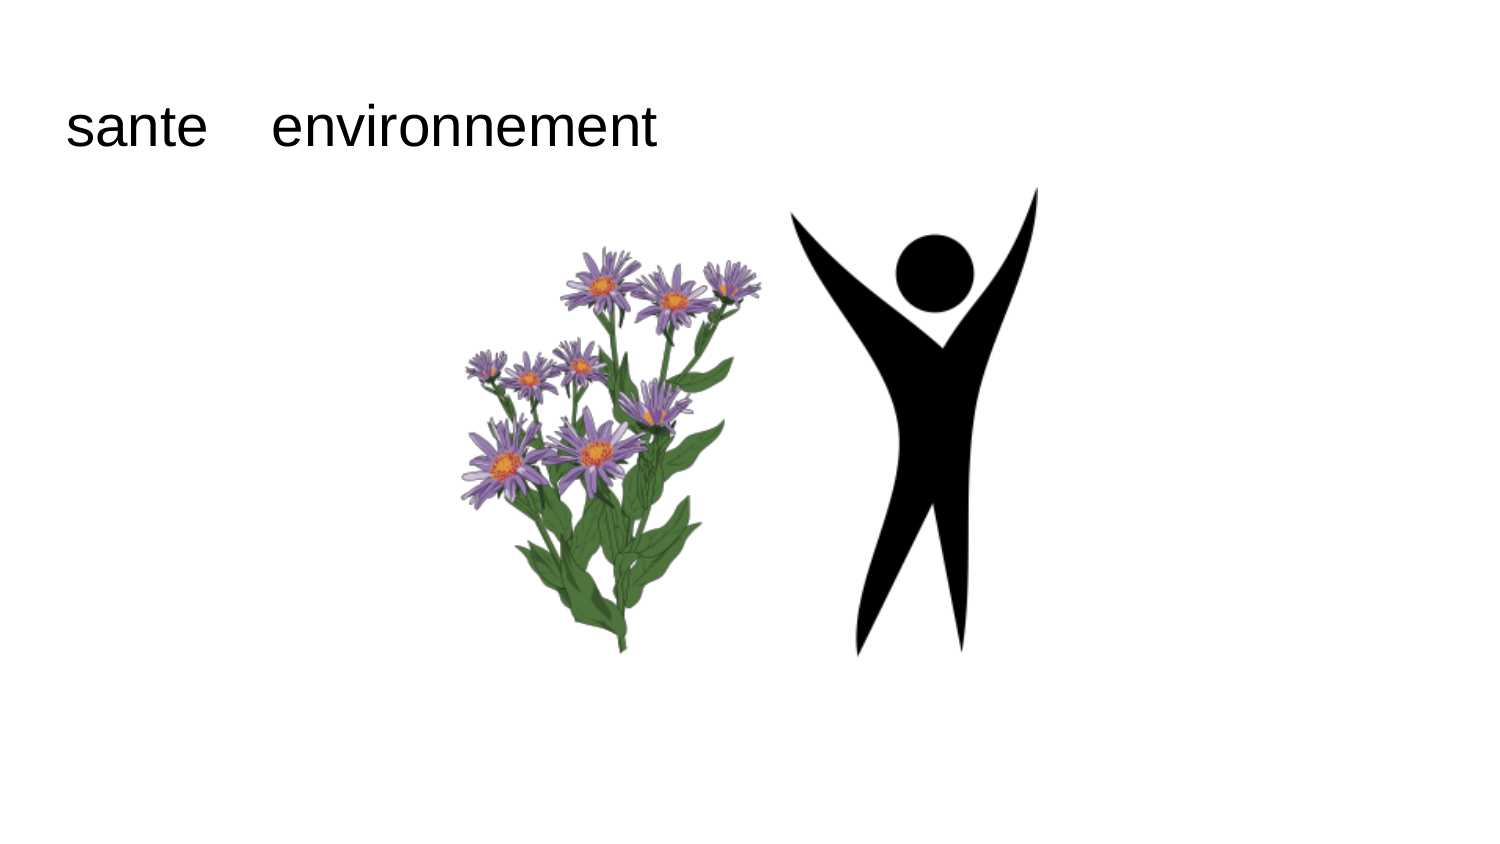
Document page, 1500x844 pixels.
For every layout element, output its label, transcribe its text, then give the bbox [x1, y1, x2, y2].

title sante [51, 72, 256, 167]
list [51, 189, 1449, 750]
text_box environnement [256, 72, 839, 167]
picture [440, 187, 775, 657]
picture [790, 187, 1038, 657]
